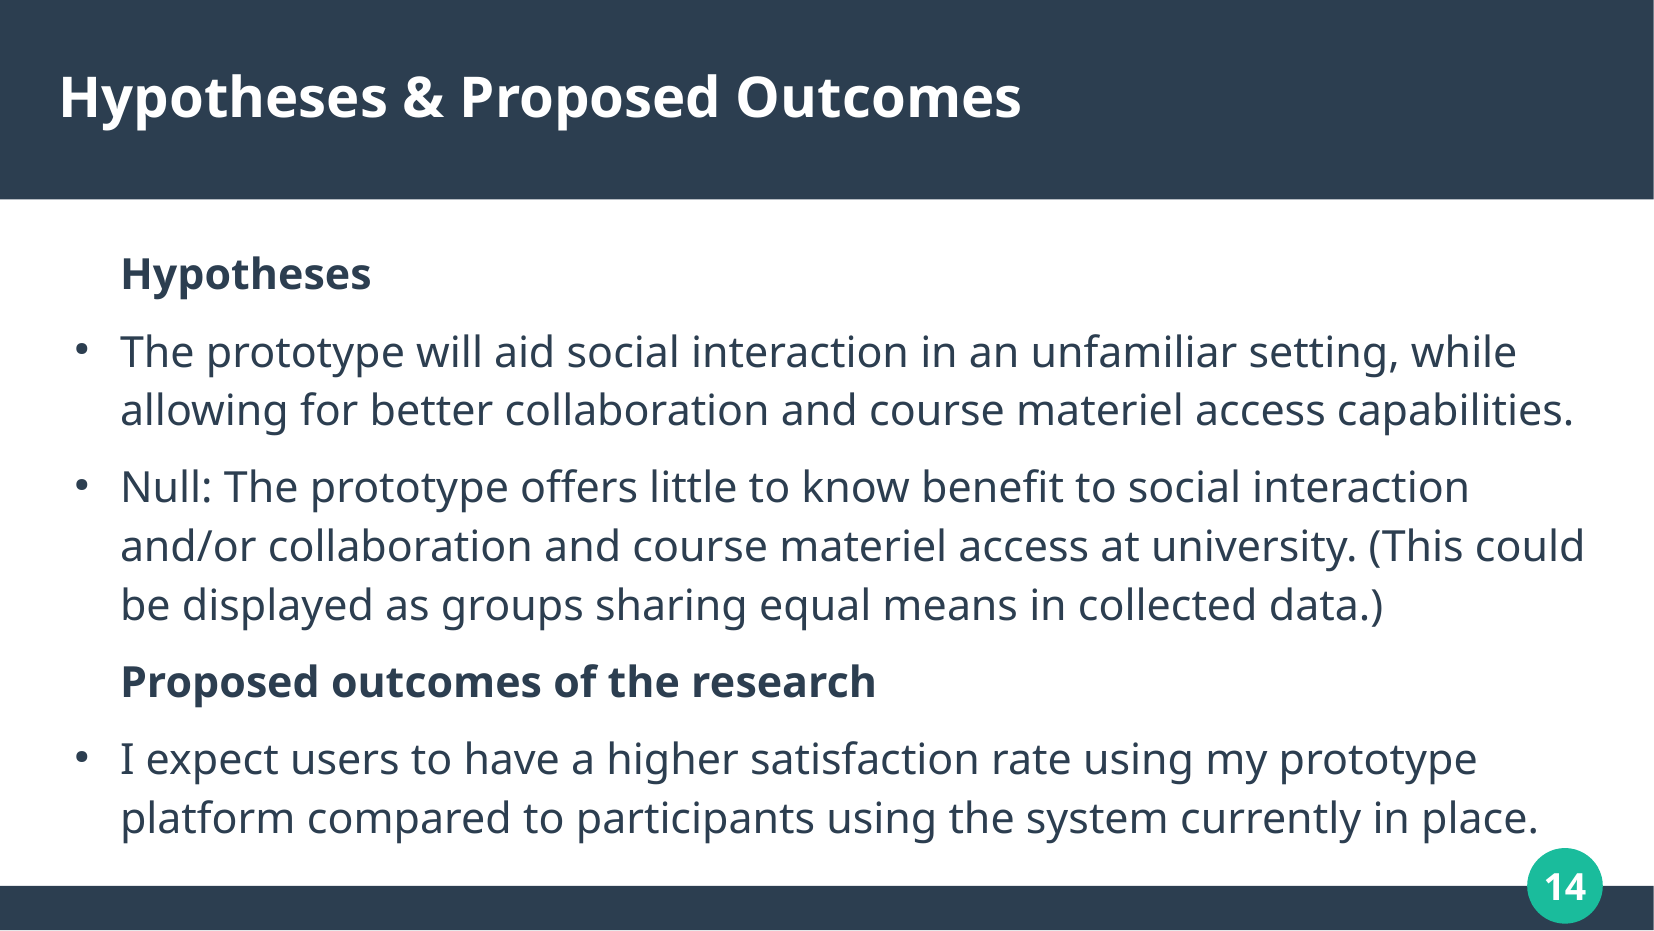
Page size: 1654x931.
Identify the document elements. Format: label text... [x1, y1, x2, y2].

list Hypotheses The prototype will aid social interaction in an unfamiliar setting, while allowing for better collaboration and course materiel access capabilities. Null: The prototype offers little to know benefit to social interaction and/or collaboration and course materiel access at university. (This could be displayed as groups sharing equal means in collected data.) Proposed outcomes of the research I expect users to have a higher satisfaction rate using my prototype platform compared to participants using the system currently in place. [59, 243, 1595, 864]
title Hypotheses & Proposed Outcomes [59, 37, 1595, 155]
